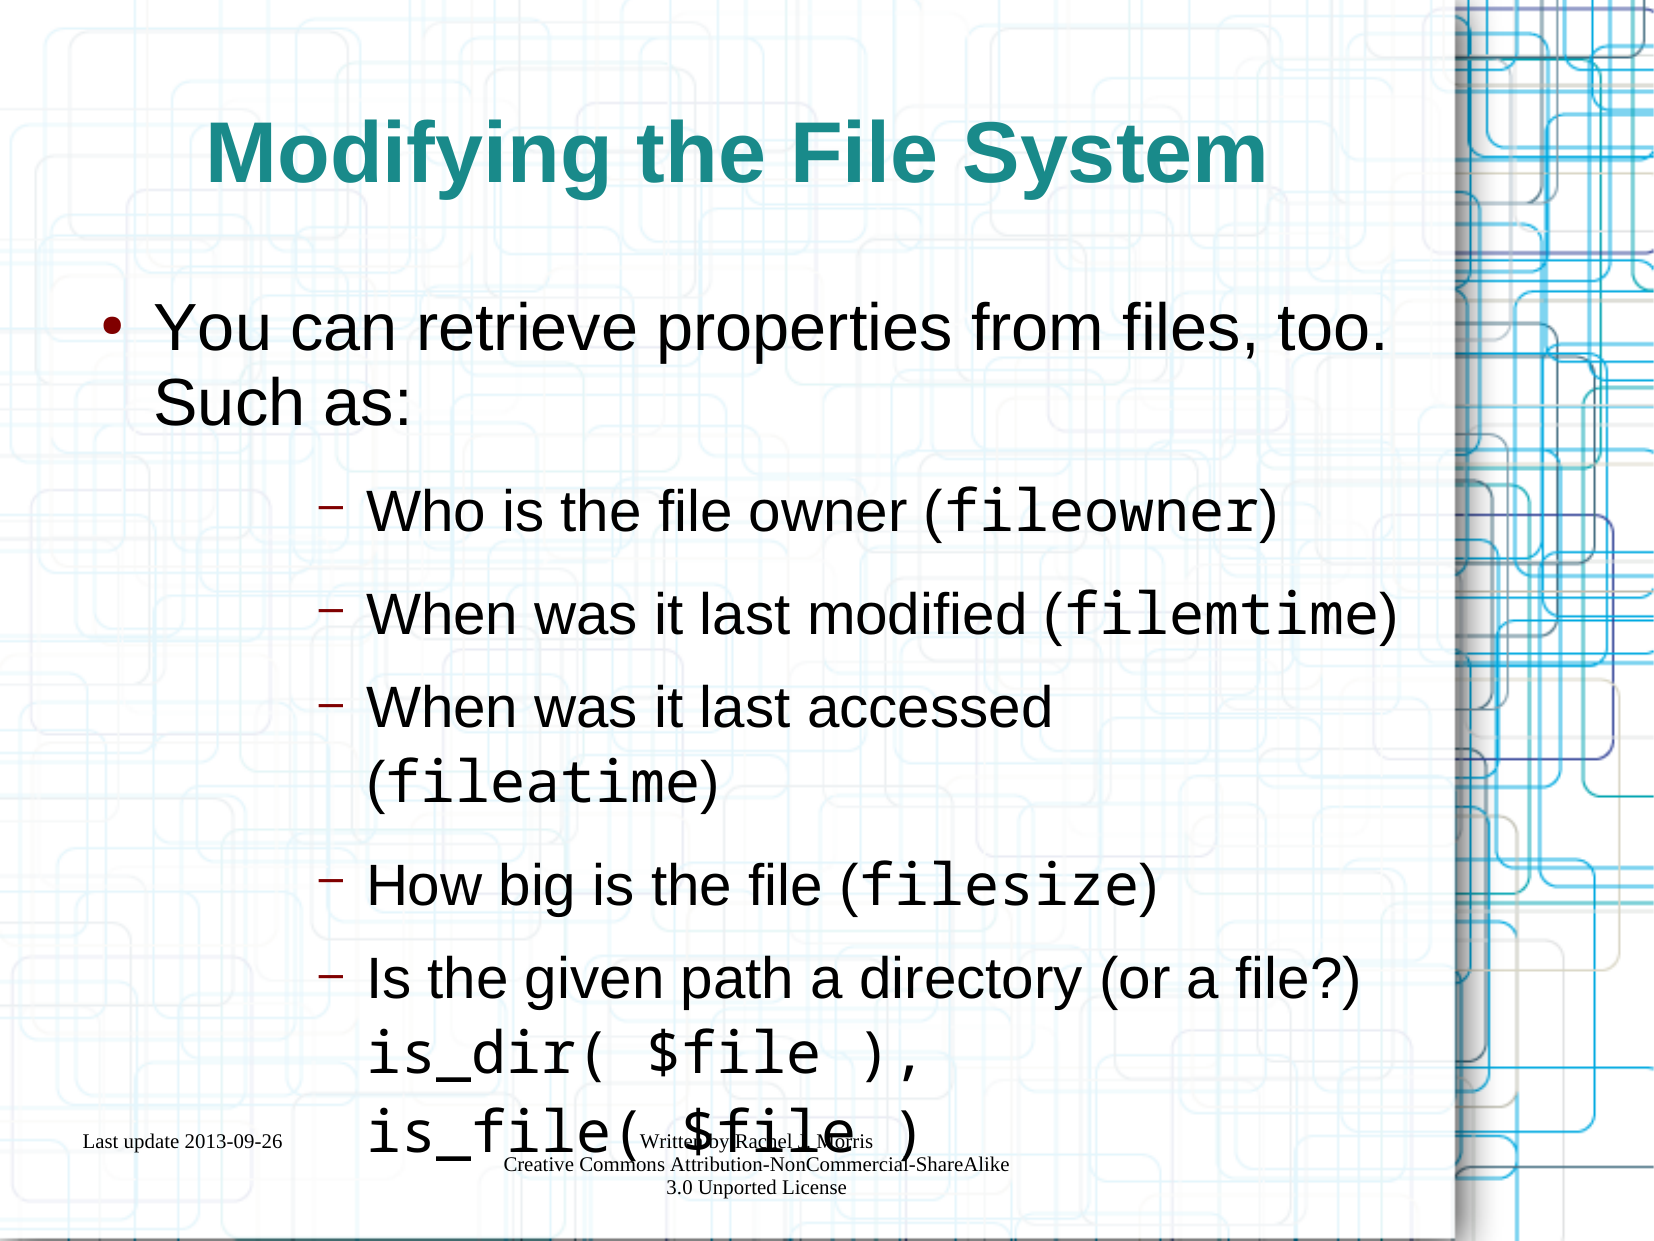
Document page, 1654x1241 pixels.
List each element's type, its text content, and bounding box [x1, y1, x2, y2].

title Modifying the File System [59, 49, 1418, 257]
list You can retrieve properties from files, too. Such as: Who is the file owner (fileowner) When was it last modified (filemtime) When was it last accessed (fileatime) How big is the file (filesize) Is the given path a directory (or a file?) is_dir( $file ), is_file( $file ) [82, 290, 1418, 1037]
picture [0, 0, 1654, 1241]
